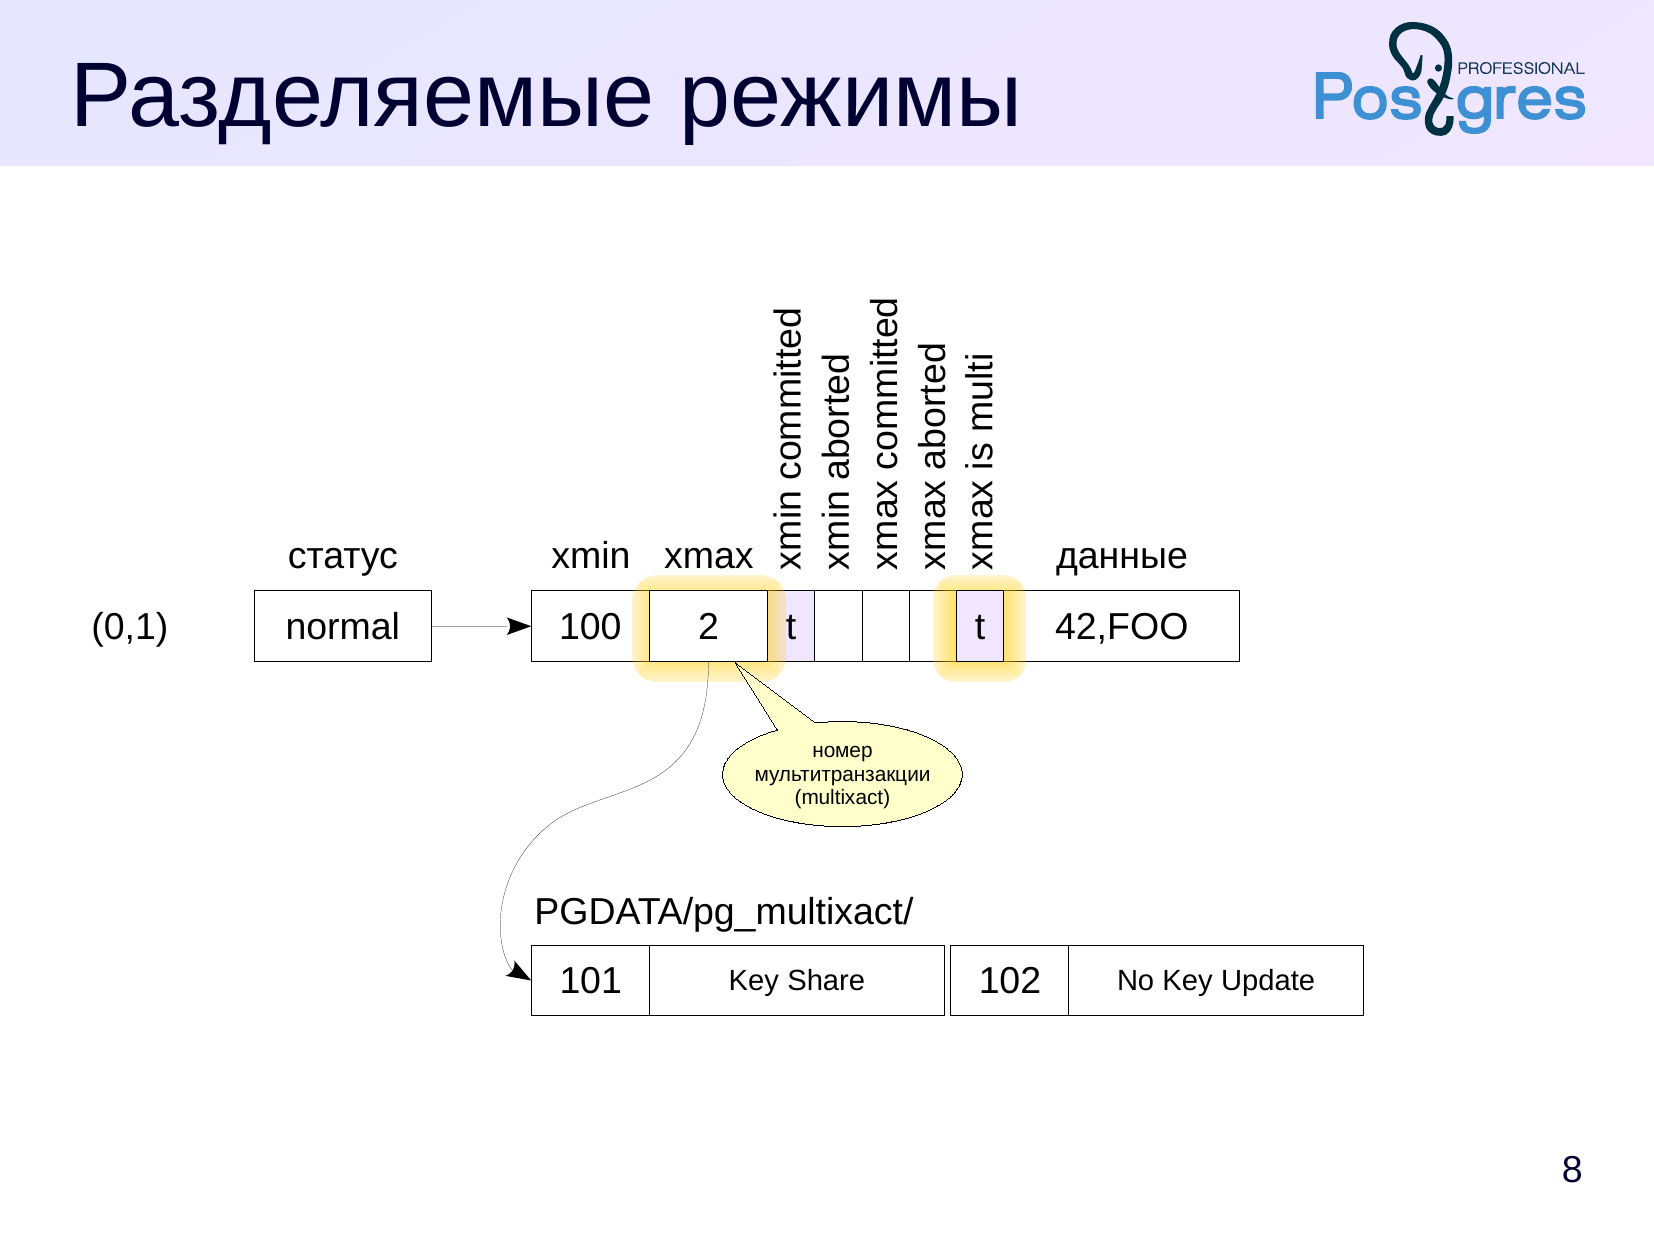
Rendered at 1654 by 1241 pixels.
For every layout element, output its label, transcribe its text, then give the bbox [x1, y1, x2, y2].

text_box xmin committed [761, 271, 811, 585]
text_box xmax aborted [901, 271, 949, 585]
text_box 42,FOO [1026, 590, 1240, 662]
text_box normal [254, 590, 432, 662]
text_box t [784, 590, 814, 662]
text_box номер мультитранзакции (multixact) [722, 662, 963, 827]
text_box статус [254, 519, 432, 590]
text_box [814, 575, 1026, 682]
text_box xmin aborted [811, 271, 855, 585]
text_box xmax committed [855, 271, 901, 585]
text_box xmin [531, 519, 649, 590]
title Разделяемые режимы [70, 43, 1241, 147]
text_box PGDATA/pg_multixact/ [519, 883, 950, 941]
text_box 102 [950, 945, 1068, 1016]
text_box 2 [649, 590, 768, 662]
text_box [708, 662, 746, 682]
text_box xmax [649, 519, 769, 576]
text_box 101 [531, 945, 649, 1016]
text_box t [956, 590, 1004, 662]
text_box [632, 575, 786, 682]
text_box Key Share [649, 945, 945, 1016]
text_box данные [1010, 519, 1240, 590]
text_box xmax is multi [949, 271, 1010, 575]
text_box (0,1) [70, 590, 190, 662]
text_box 100 [531, 590, 633, 662]
text_box No Key Update [1068, 945, 1364, 1016]
